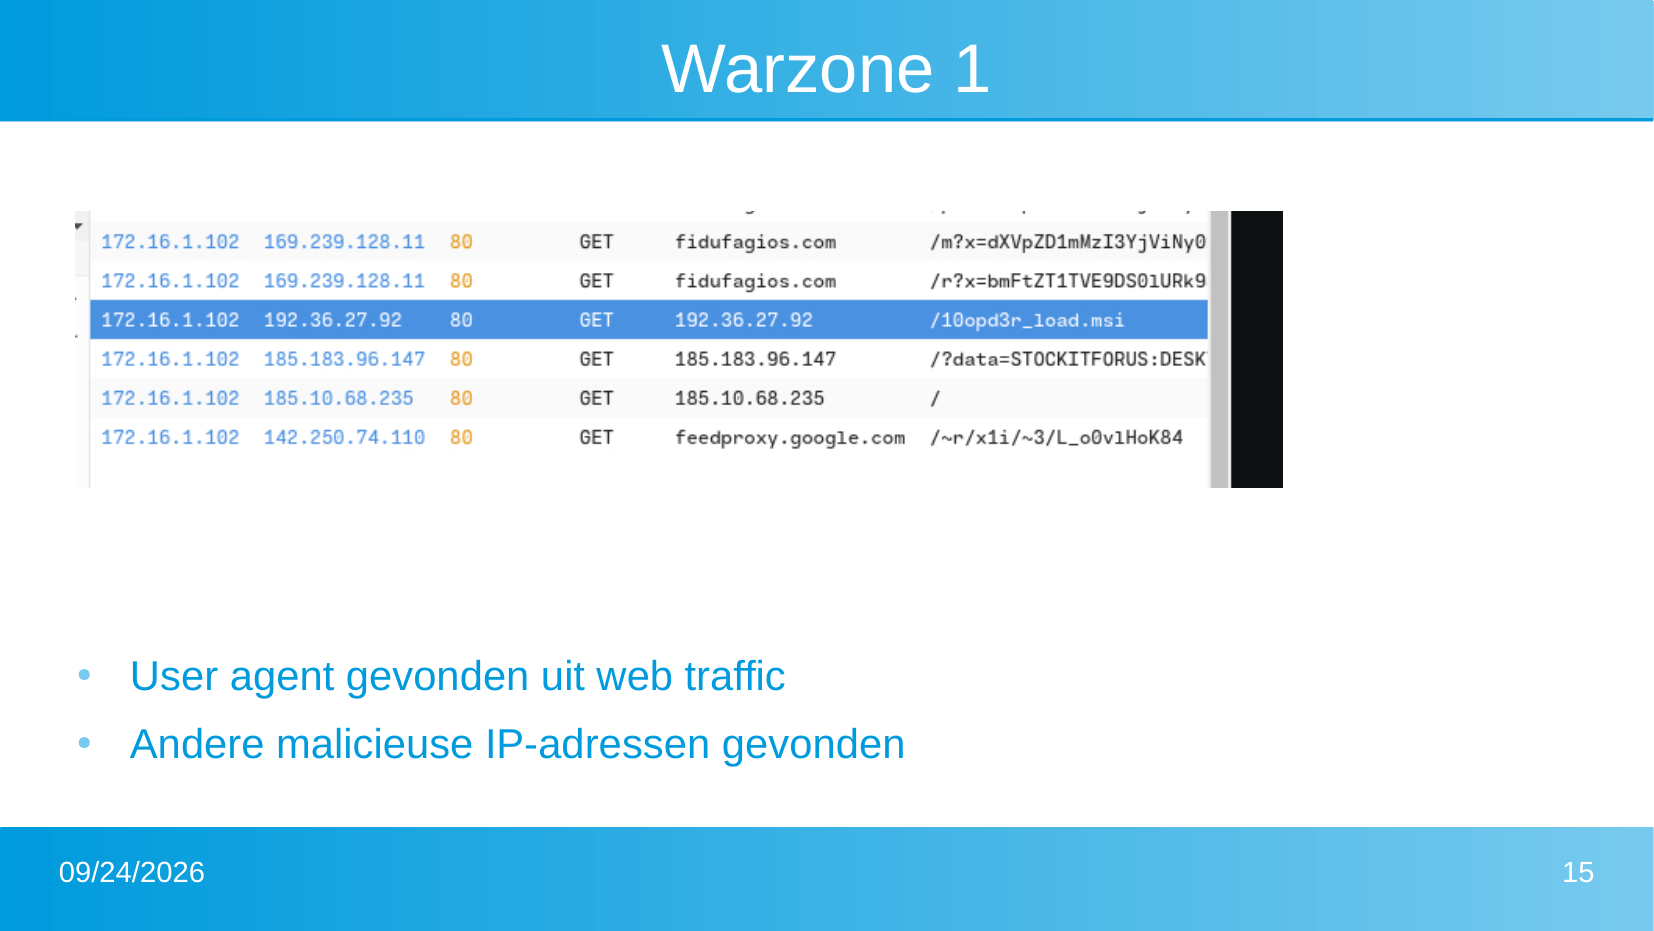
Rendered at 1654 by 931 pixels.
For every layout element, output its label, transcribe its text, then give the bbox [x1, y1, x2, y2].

title Warzone 1 [59, 29, 1595, 108]
list User agent gevonden uit web traffic Andere malicieuse IP-adressen gevonden [59, 177, 1538, 768]
picture [75, 211, 1283, 488]
